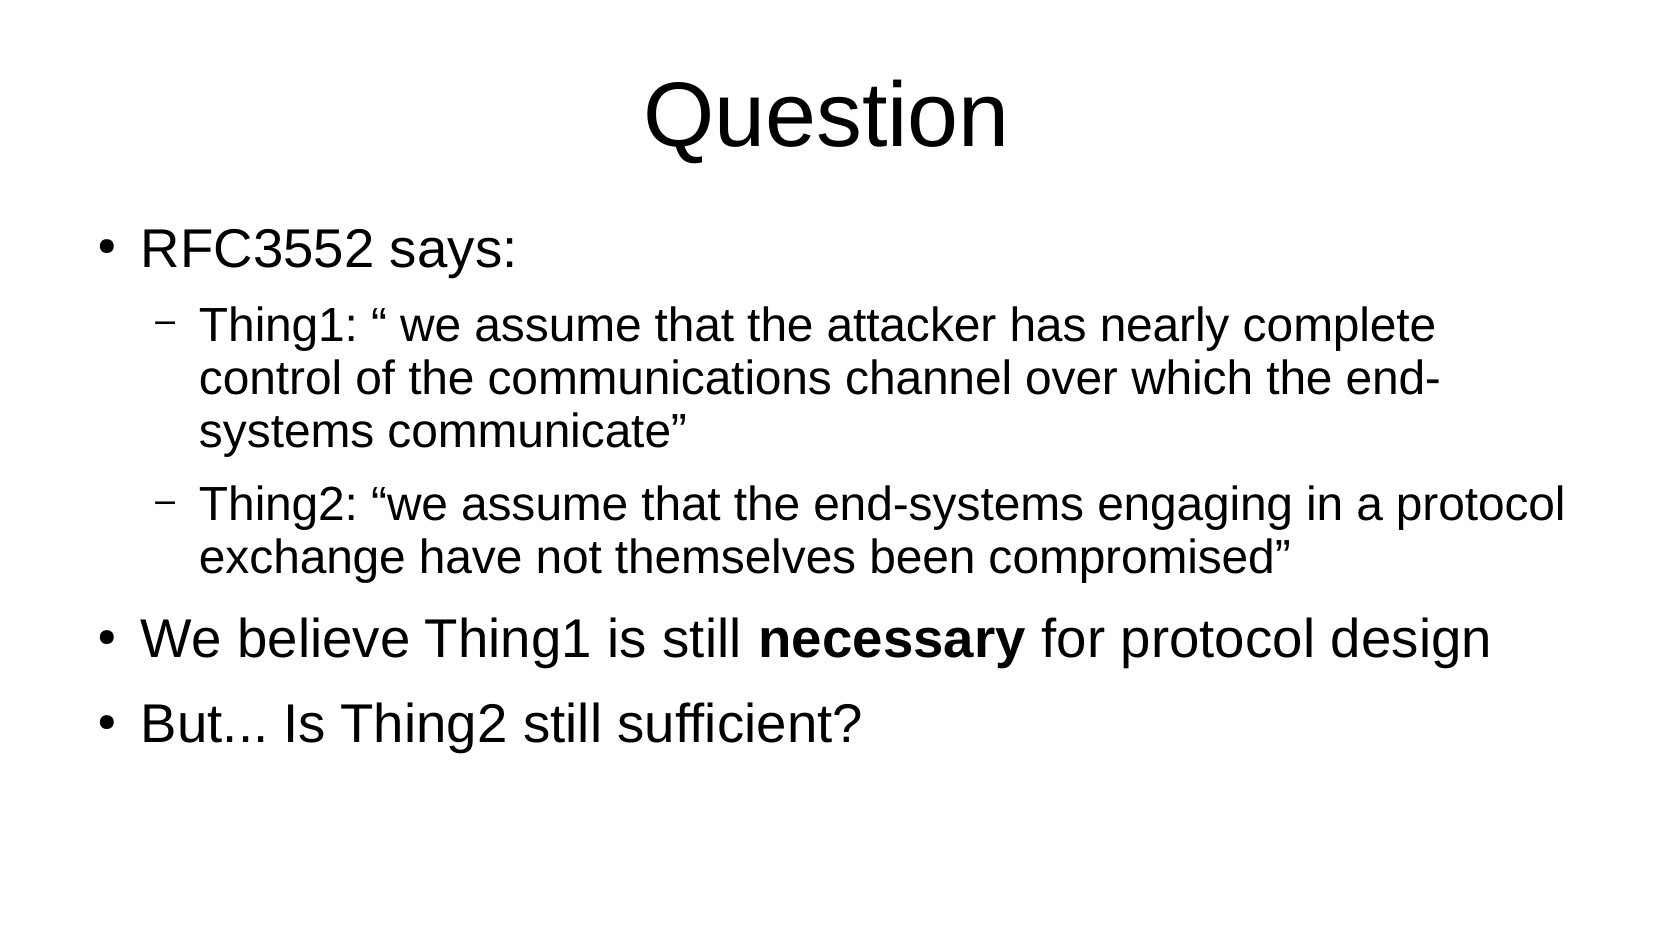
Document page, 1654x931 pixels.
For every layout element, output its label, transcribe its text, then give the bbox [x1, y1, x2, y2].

title Question [82, 37, 1571, 193]
list RFC3552 says: Thing1: “ we assume that the attacker has nearly complete control of the communications channel over which the end-systems communicate” Thing2: “we assume that the end-systems engaging in a protocol exchange have not themselves been compromised” We believe Thing1 is still necessary for protocol design But... Is Thing2 still sufficient? [82, 217, 1571, 758]
